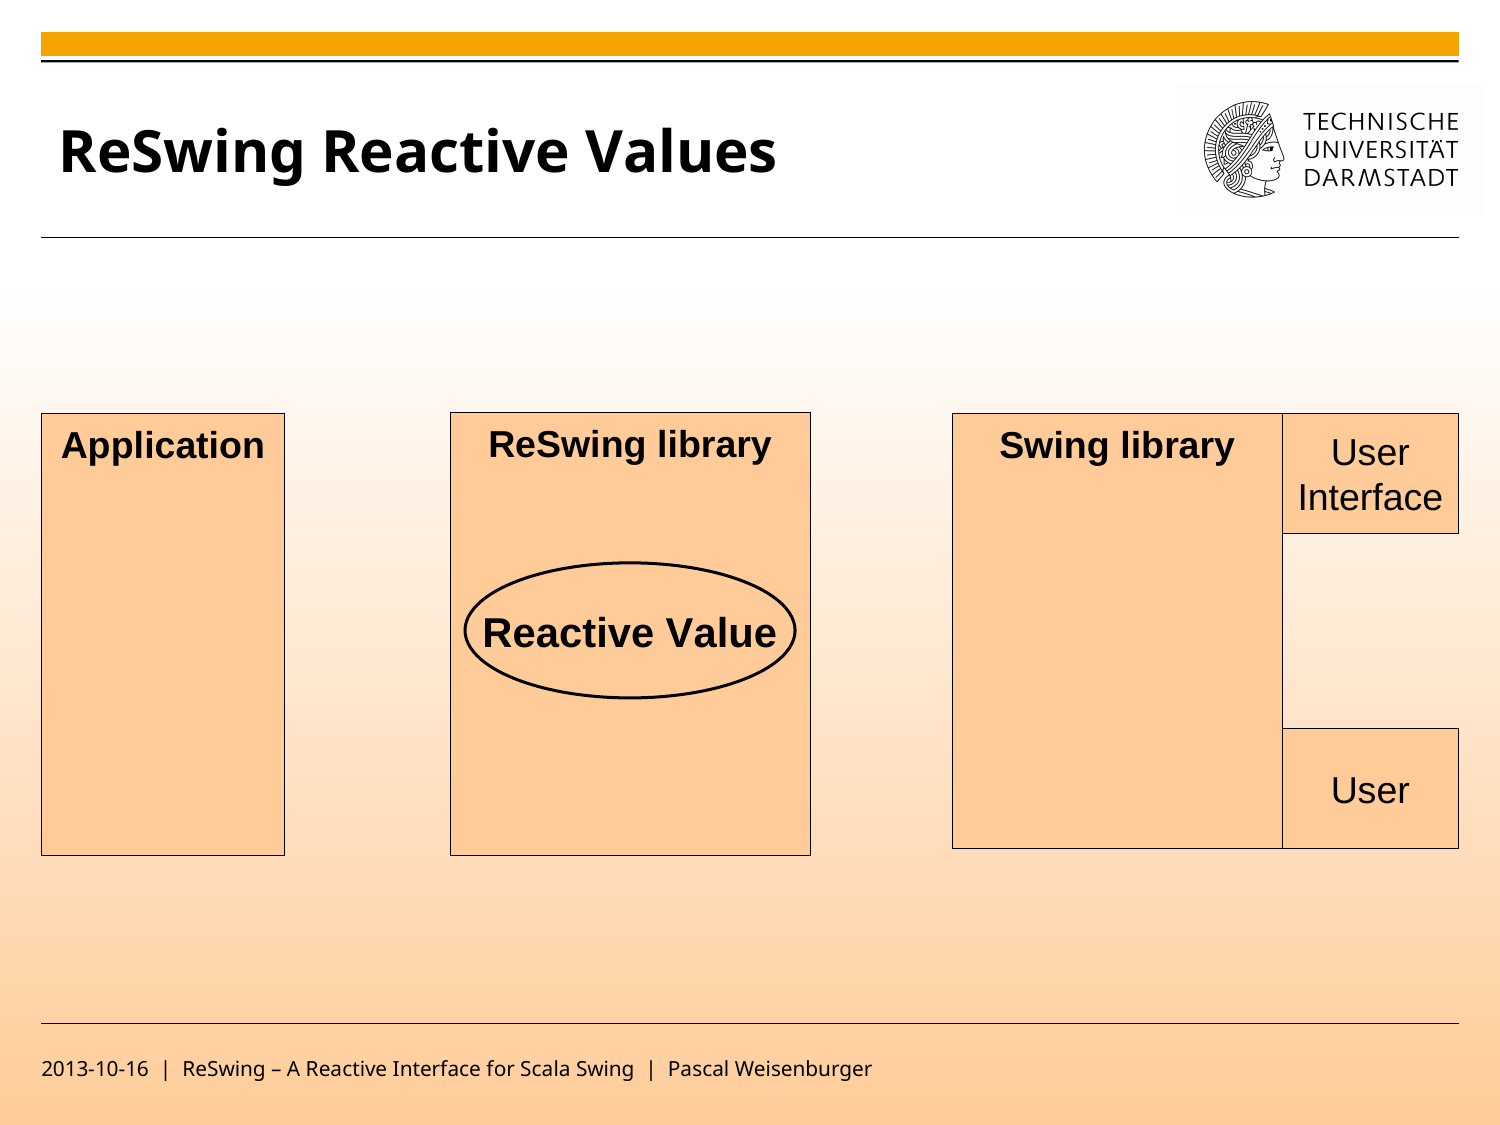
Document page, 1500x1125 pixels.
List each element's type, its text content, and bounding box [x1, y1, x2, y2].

text_box ReSwing library [450, 412, 811, 856]
text_box Swing library [952, 413, 1283, 849]
text_box Reactive Value [465, 562, 796, 698]
picture [1187, 84, 1484, 215]
text_box User [1283, 728, 1459, 849]
title ReSwing Reactive Values [58, 80, 1187, 218]
text_box User Interface [1283, 413, 1459, 534]
text_box Application [41, 413, 285, 856]
